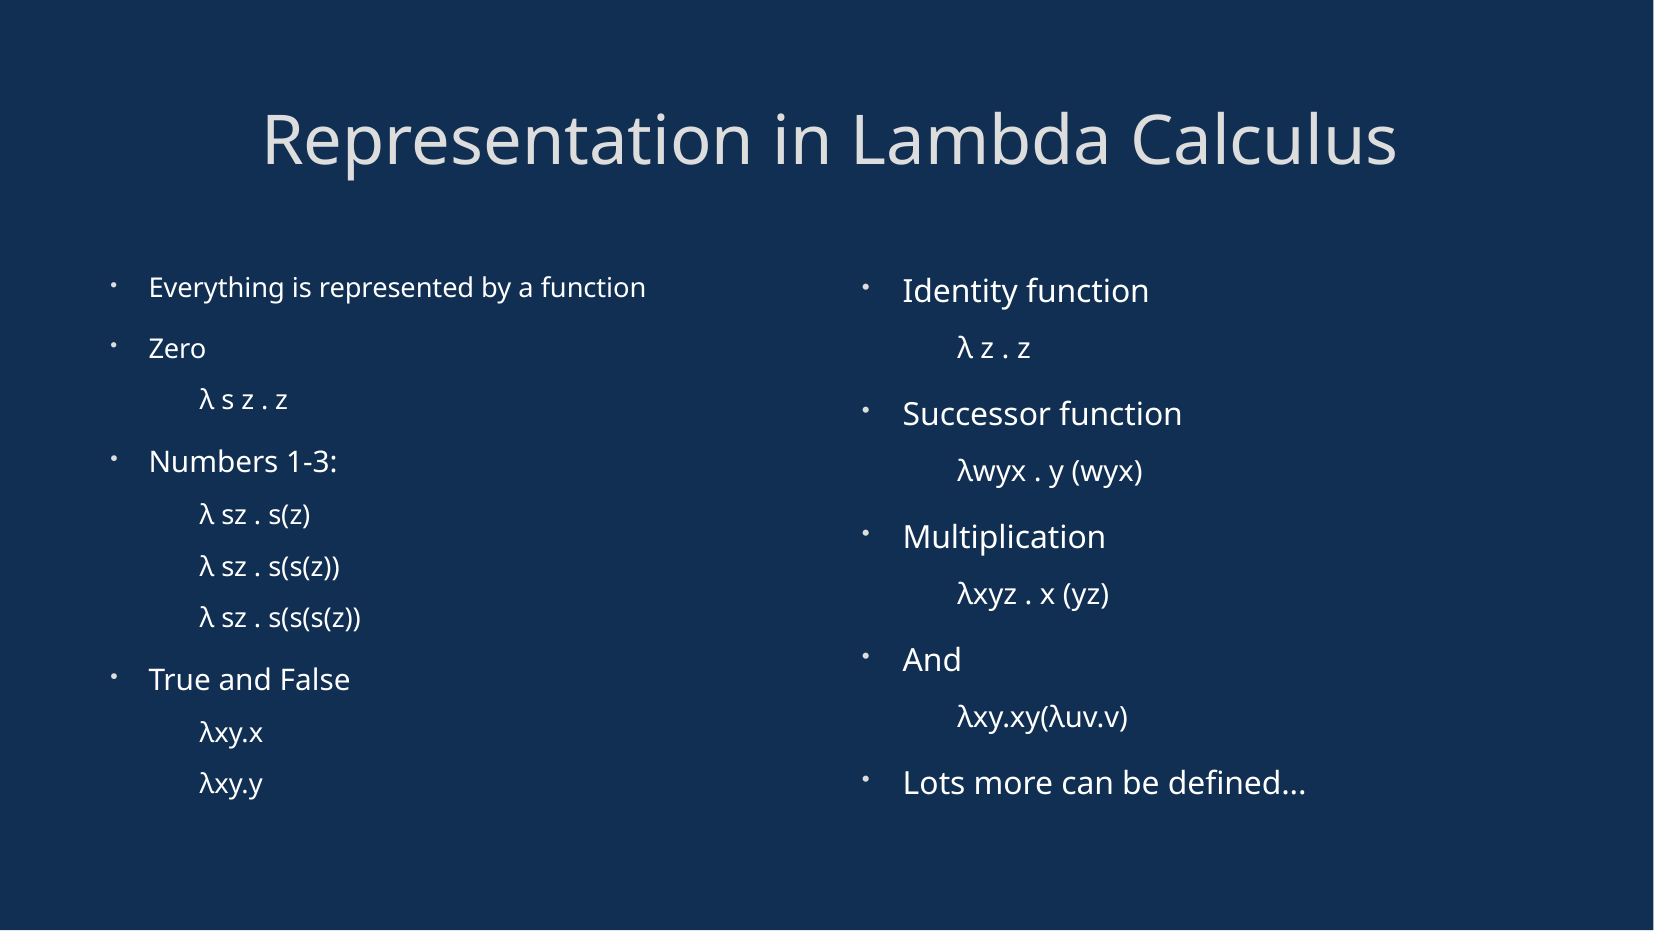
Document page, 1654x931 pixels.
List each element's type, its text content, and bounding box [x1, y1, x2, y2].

title Representation in Lambda Calculus [97, 56, 1563, 220]
list Everything is represented by a function Zero λ s z . z Numbers 1-3: λ sz . s(z) λ sz . s(s(z)) λ sz . s(s(s(z)) True and False λxy.x λxy.y [97, 268, 813, 806]
list Identity function λ z . z Successor function λwyx . y (wyx) Multiplication λxyz . x (yz) And λxy.xy(λuv.v) Lots more can be defined... [848, 268, 1563, 806]
